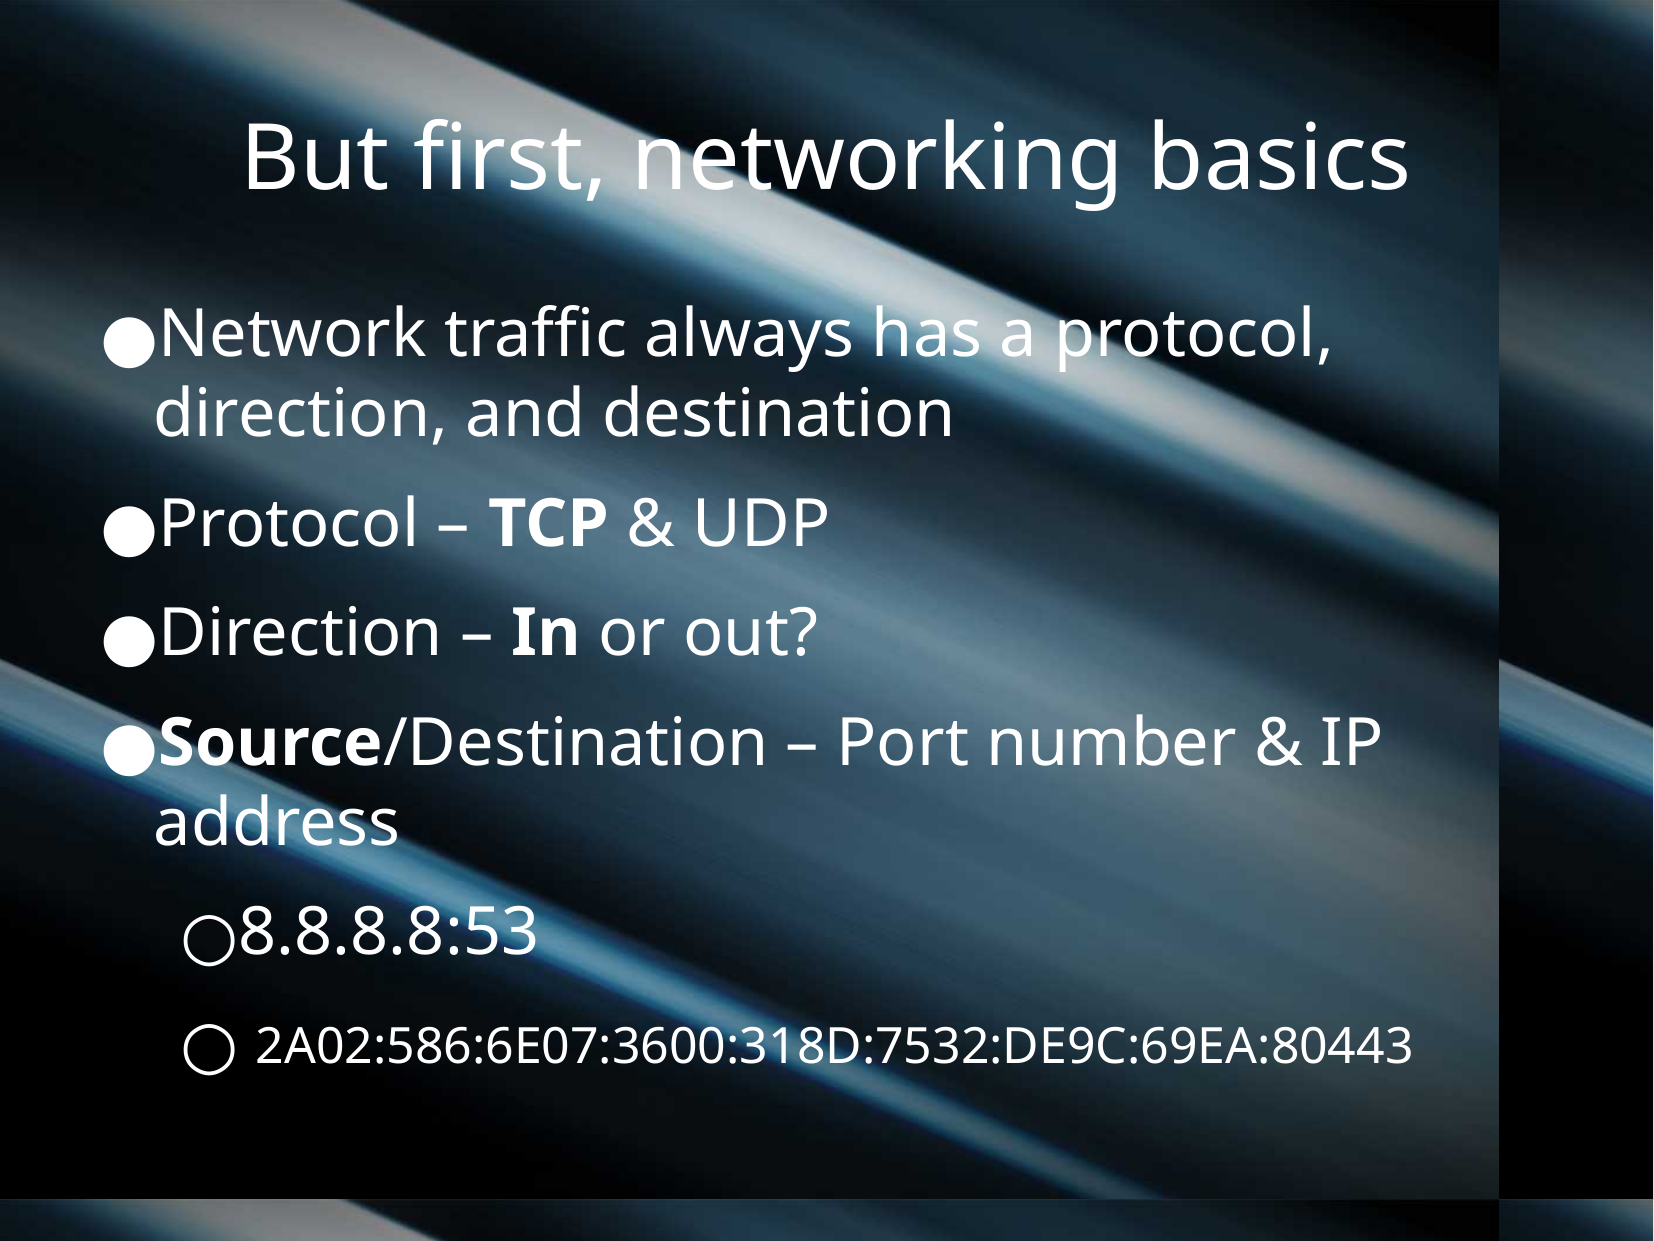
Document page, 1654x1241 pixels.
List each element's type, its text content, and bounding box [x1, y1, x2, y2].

text_box Network traffic always has a protocol, direction, and destination Protocol – TCP & UDP Direction – In or out? Source/Destination – Port number & IP address 8.8.8.8:53 2A02:586:6E07:3600:318D:7532:DE9C:69EA:80443 [82, 290, 1571, 1165]
text_box But first, networking basics [82, 49, 1571, 257]
picture [0, 0, 1654, 1241]
